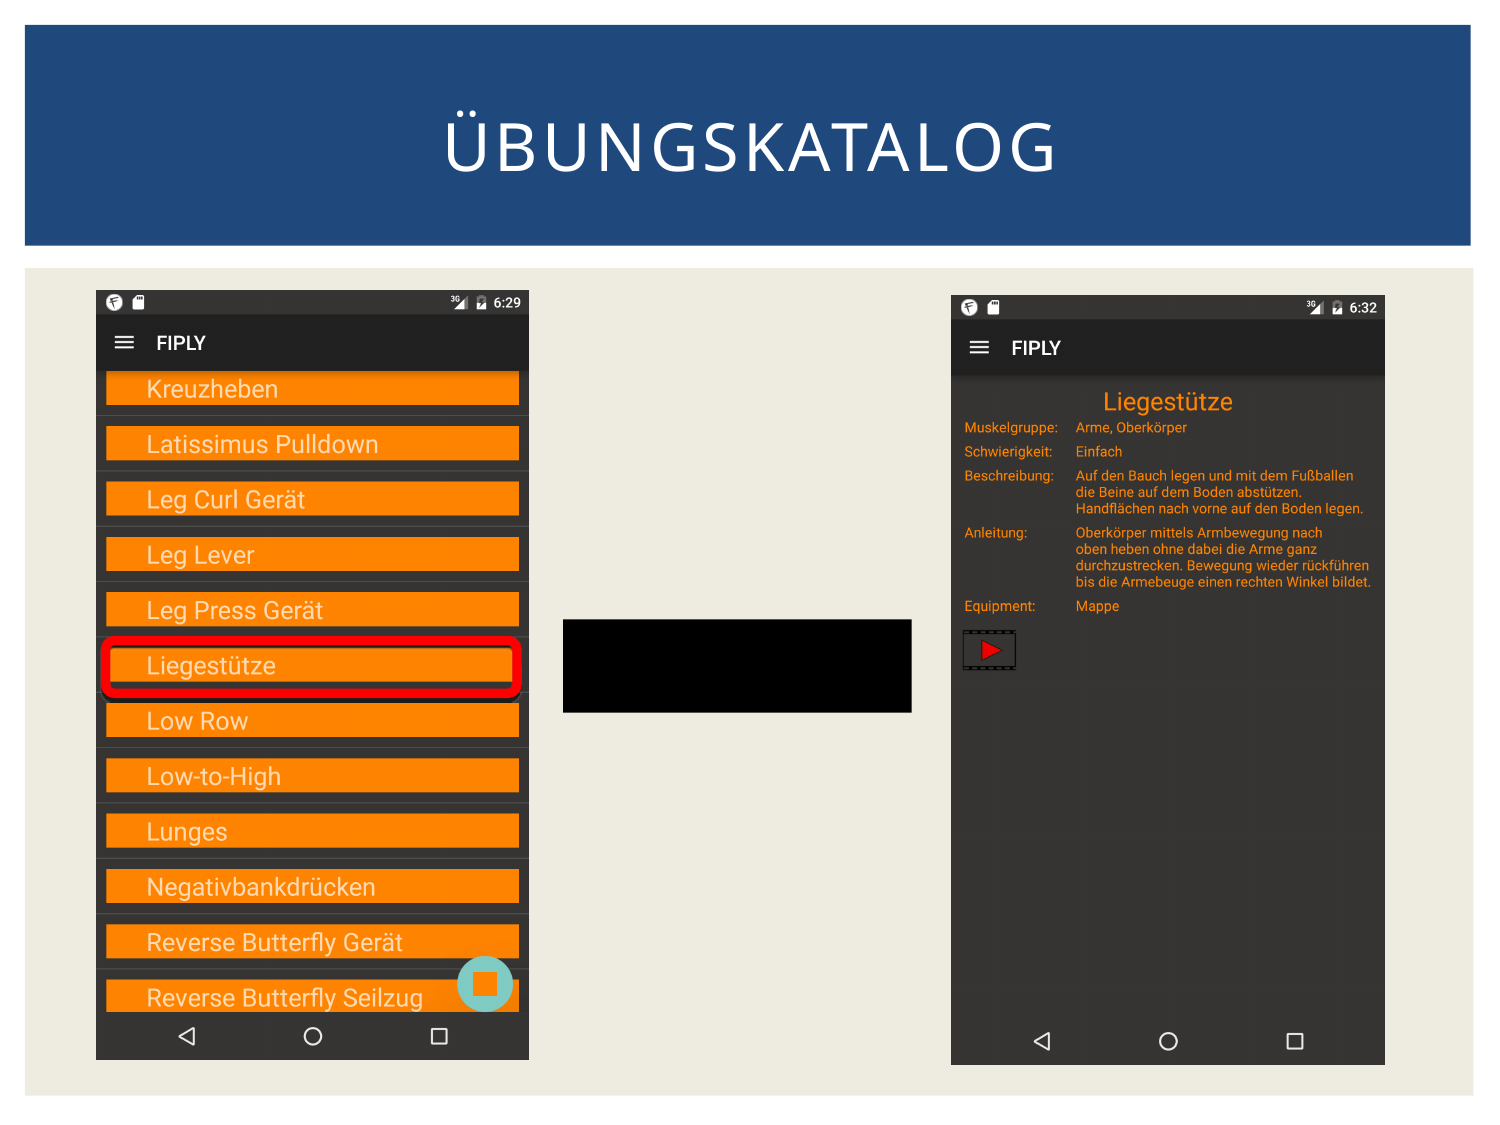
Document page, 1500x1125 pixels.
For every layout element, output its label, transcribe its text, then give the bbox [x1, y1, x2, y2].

picture [96, 290, 529, 1060]
text_box Übungskatalog [62, 58, 1438, 232]
picture [951, 295, 1385, 1065]
text_box [563, 619, 912, 713]
